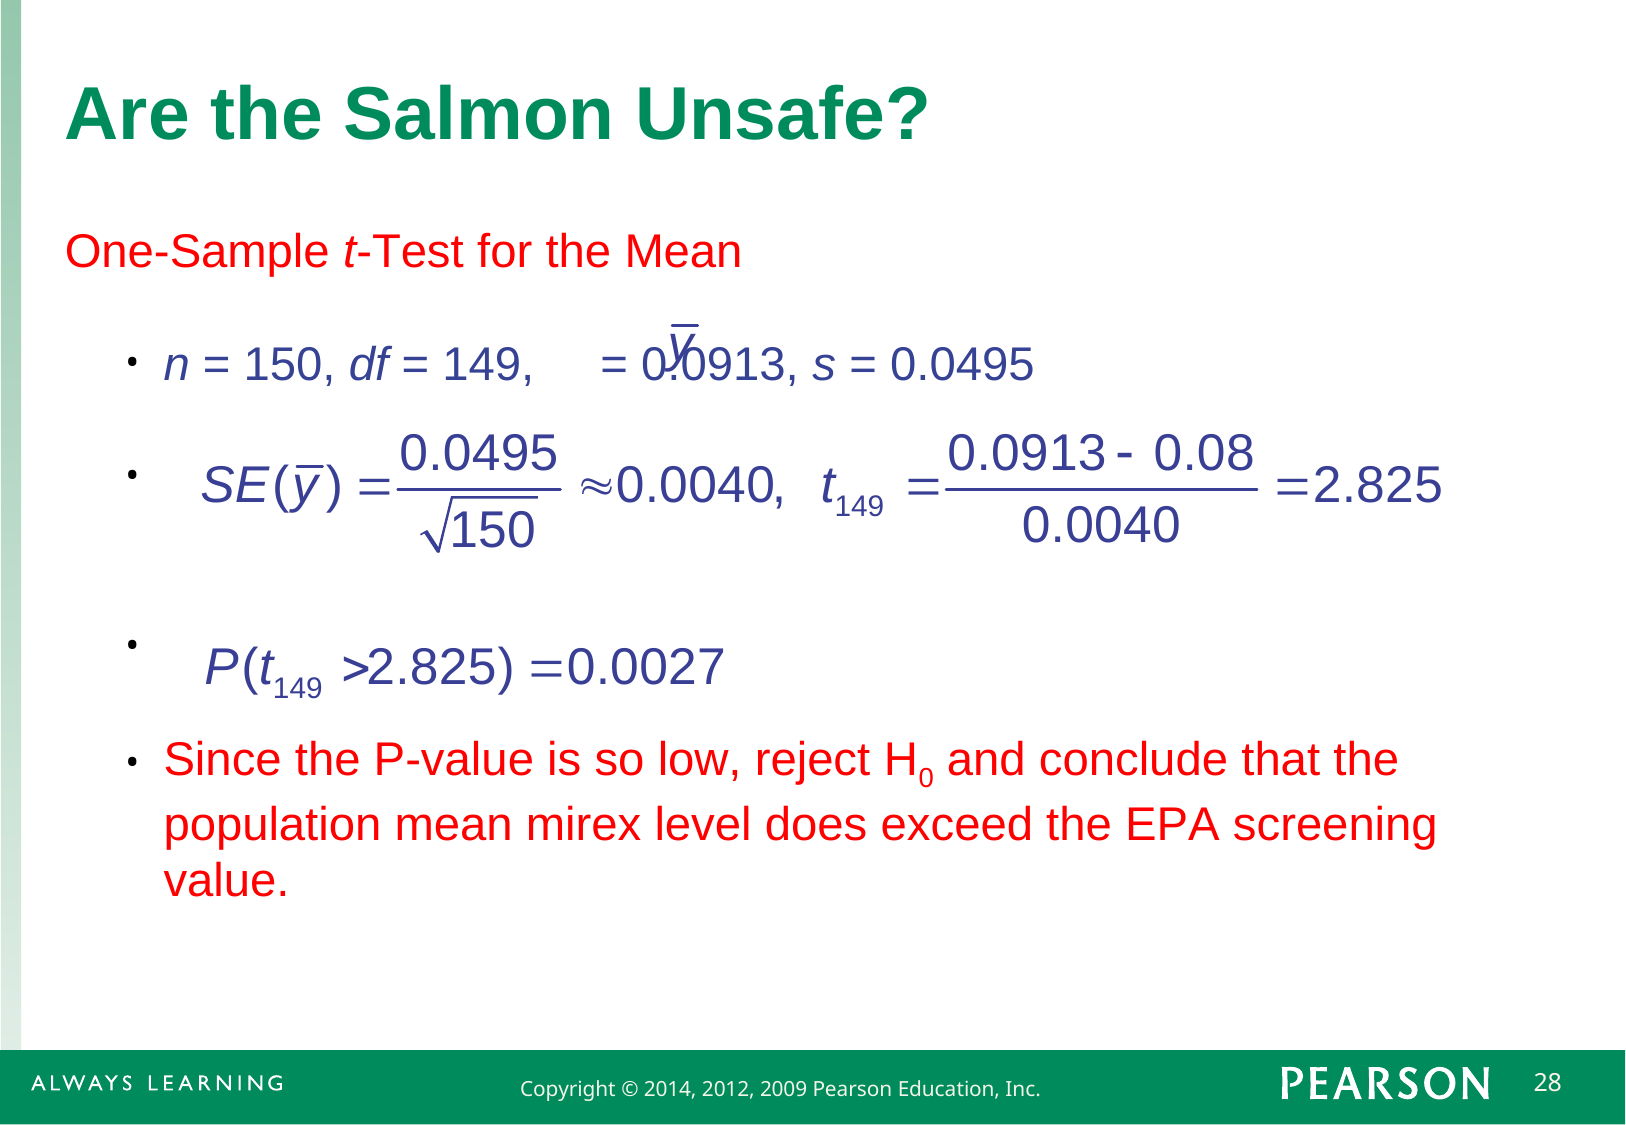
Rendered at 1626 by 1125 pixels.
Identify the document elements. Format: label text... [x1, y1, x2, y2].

title Are the Salmon Unsafe? [64, 64, 1560, 213]
chart [195, 420, 1451, 563]
list One-Sample t-Test for the Mean n = 150, df = 149, = 0.0913, s = 0.0495 Since the P-value is so low, reject H0 and conclude that the population mean mirex level does exceed the EPA screening value. [64, 220, 1560, 963]
chart [658, 314, 711, 384]
chart [198, 633, 736, 711]
